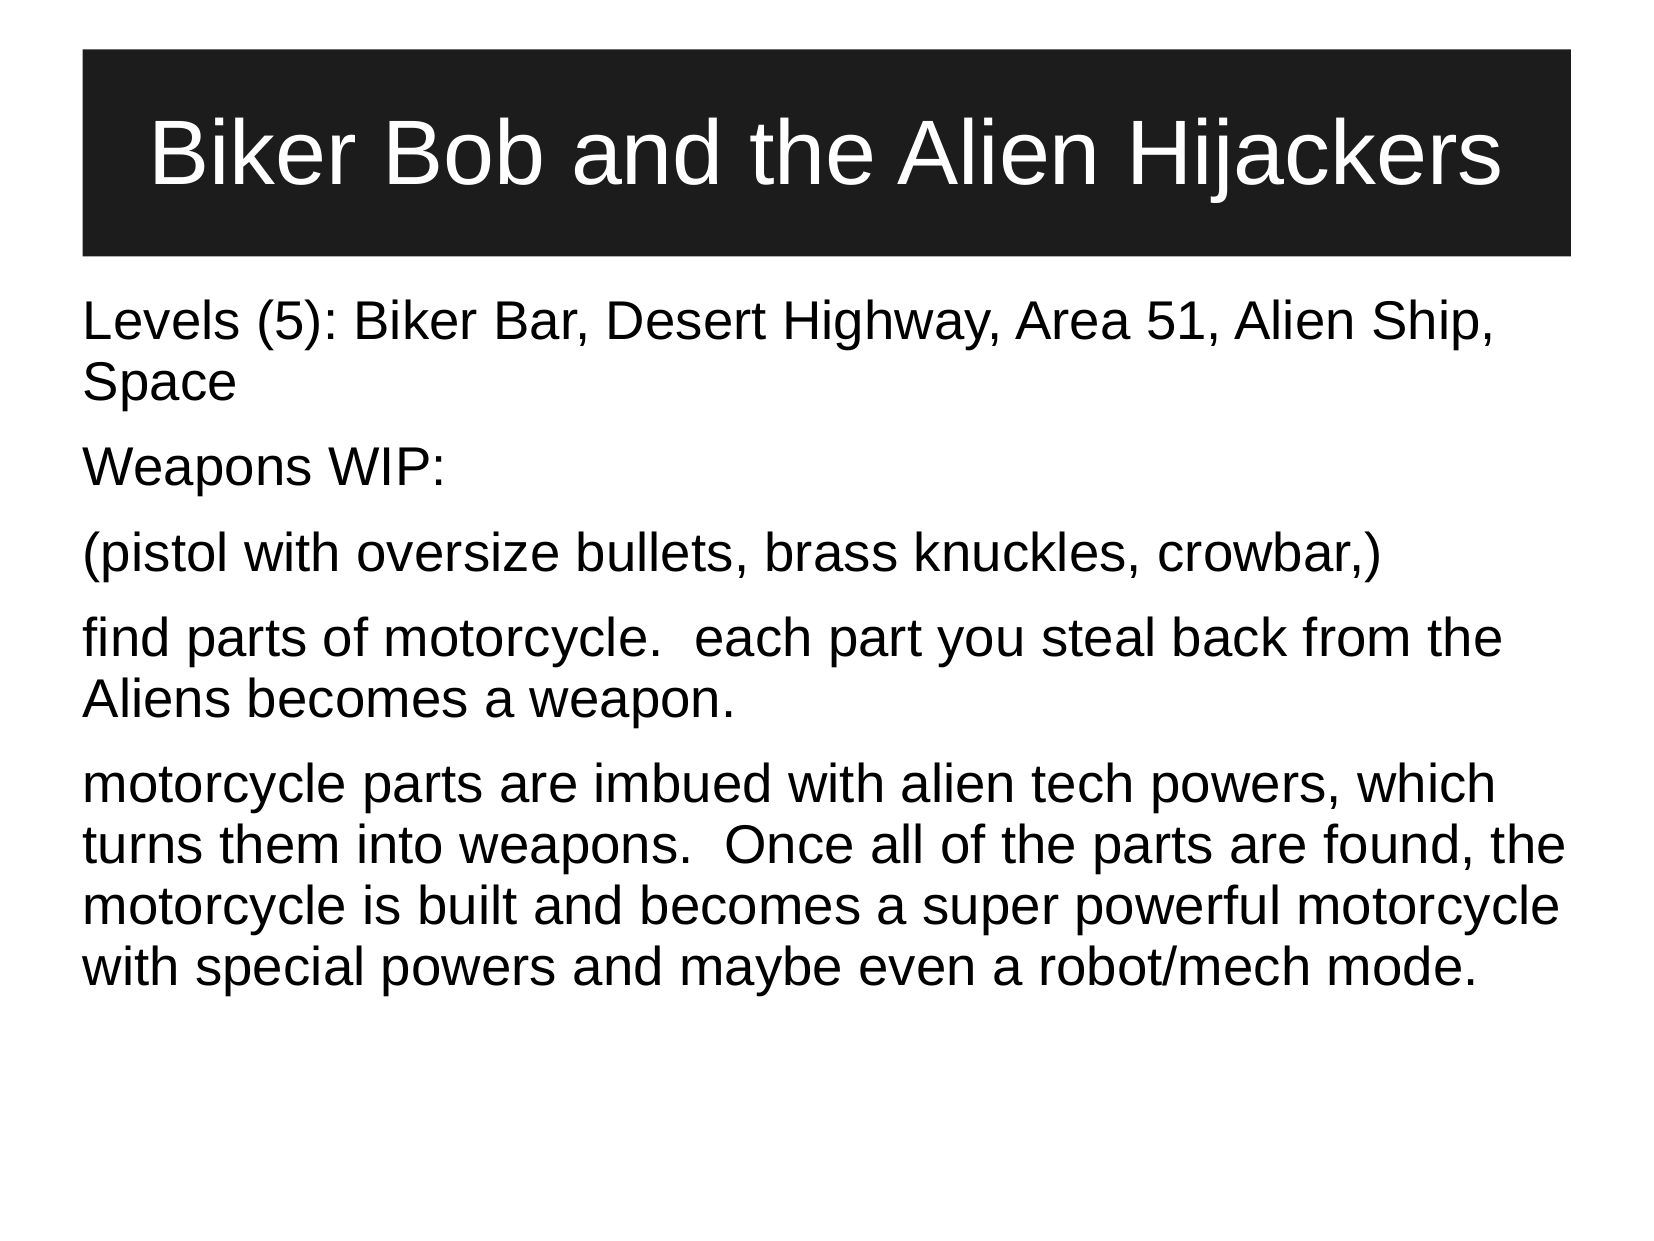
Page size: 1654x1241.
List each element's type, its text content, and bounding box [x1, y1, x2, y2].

title Biker Bob and the Alien Hijackers [82, 49, 1571, 257]
list Levels (5): Biker Bar, Desert Highway, Area 51, Alien Ship, Space Weapons WIP: (pistol with oversize bullets, brass knuckles, crowbar,) find parts of motorcycle. each part you steal back from the Aliens becomes a weapon. motorcycle parts are imbued with alien tech powers, which turns them into weapons. Once all of the parts are found, the motorcycle is built and becomes a super powerful motorcycle with special powers and maybe even a robot/mech mode. [82, 290, 1571, 1010]
